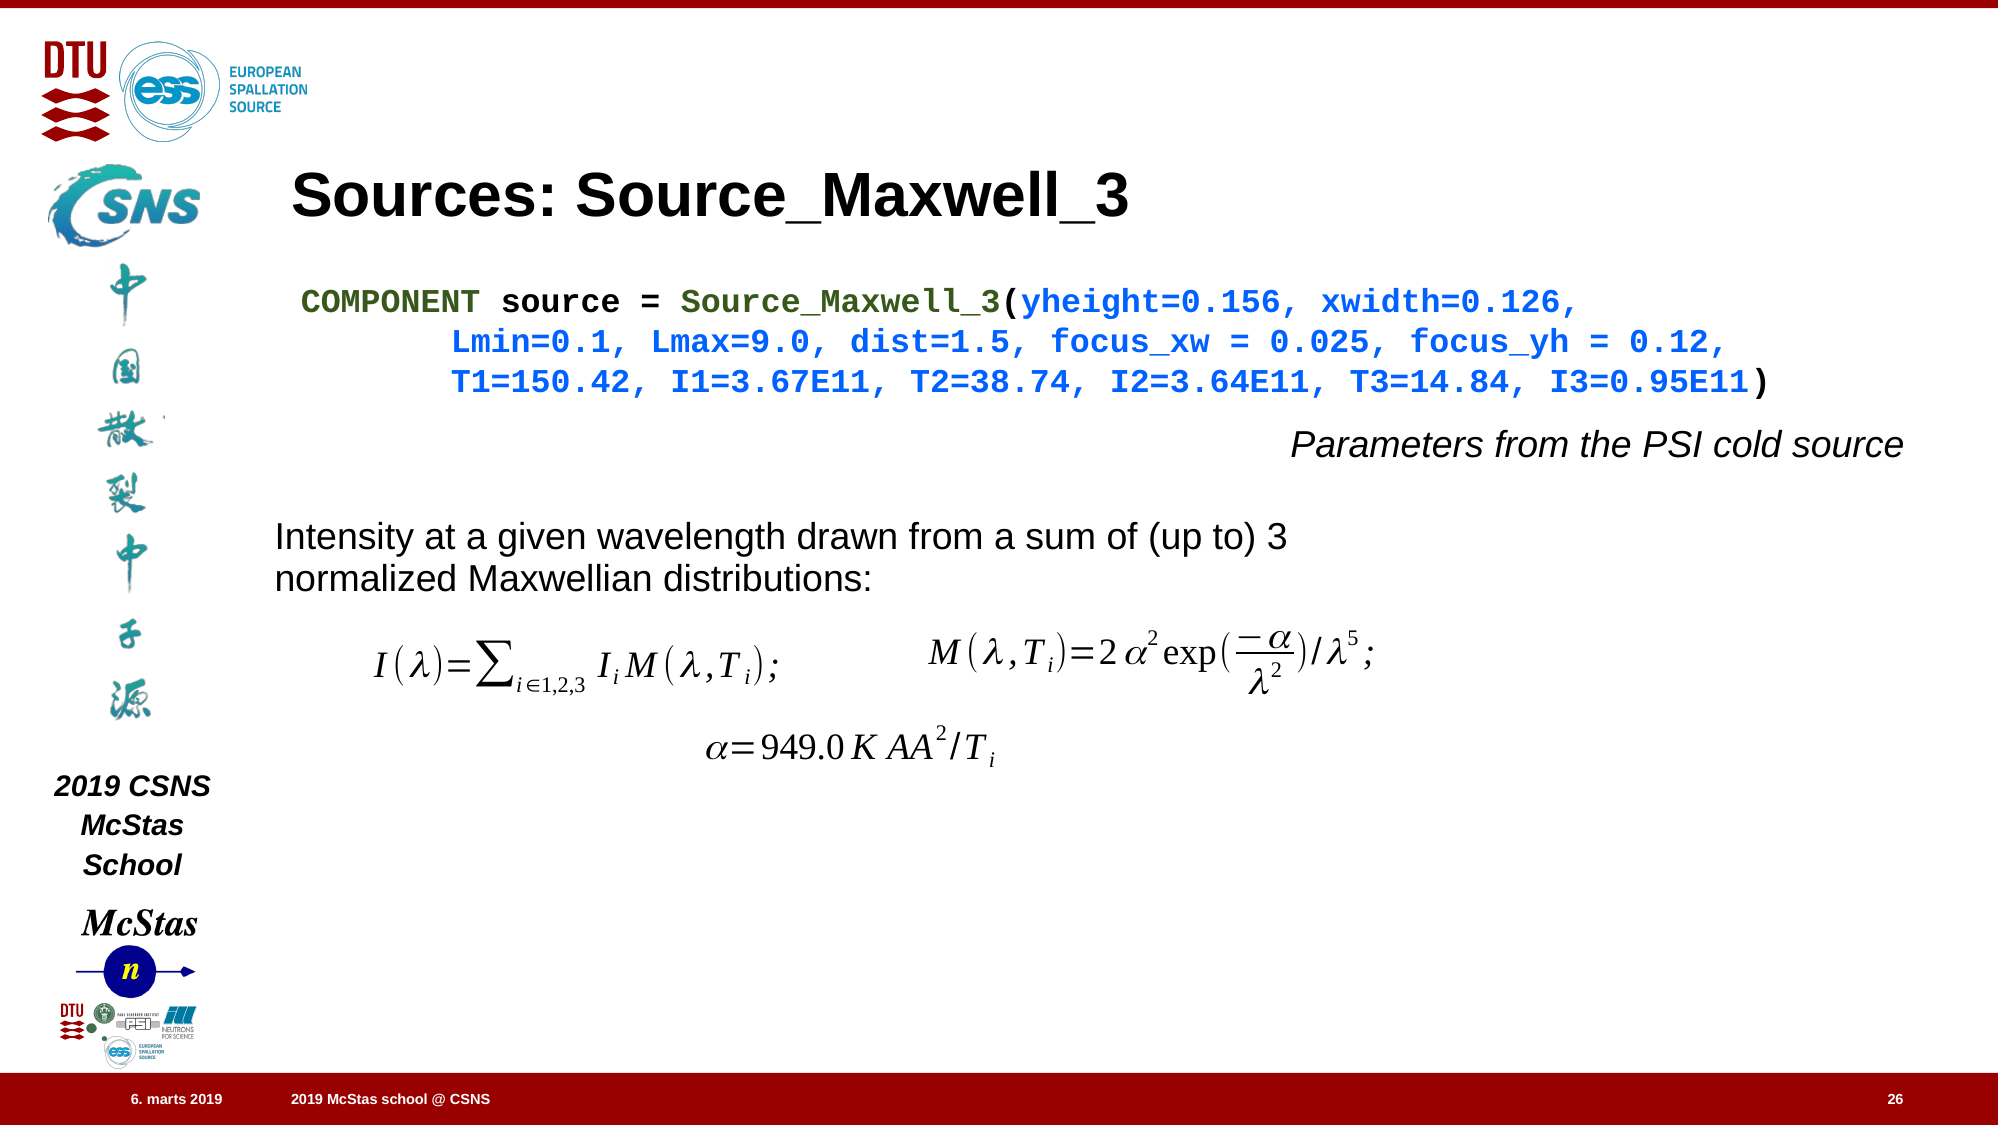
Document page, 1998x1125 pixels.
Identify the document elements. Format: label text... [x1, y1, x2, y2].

picture [59, 908, 213, 999]
chart [920, 625, 1382, 697]
text_box Intensity at a given wavelength drawn from a sum of (up to) 3 normalized Maxwellian distributions: [259, 507, 1347, 607]
picture [86, 1003, 197, 1069]
picture [119, 41, 307, 142]
picture [116, 1013, 160, 1030]
slide_number 1 [1887, 1088, 1909, 1110]
title Sources: Source_Maxwell_3 [291, 69, 1819, 230]
picture [48, 162, 209, 744]
text_box Parameters from the PSI cold source [1275, 415, 1920, 473]
text_box COMPONENT source = Source_Maxwell_3(yheight=0.156, xwidth=0.126, Lmin=0.1, Lmax=9.0, dist=1.5, focus_xw = 0.025, focus_yh = 0.12, T1=150.42, I1=3.67E11, T2=38.74, I2=3.64E11, T3=14.84, I3=0.95E11) [293, 271, 1973, 407]
chart [366, 638, 786, 697]
chart [696, 720, 1002, 773]
